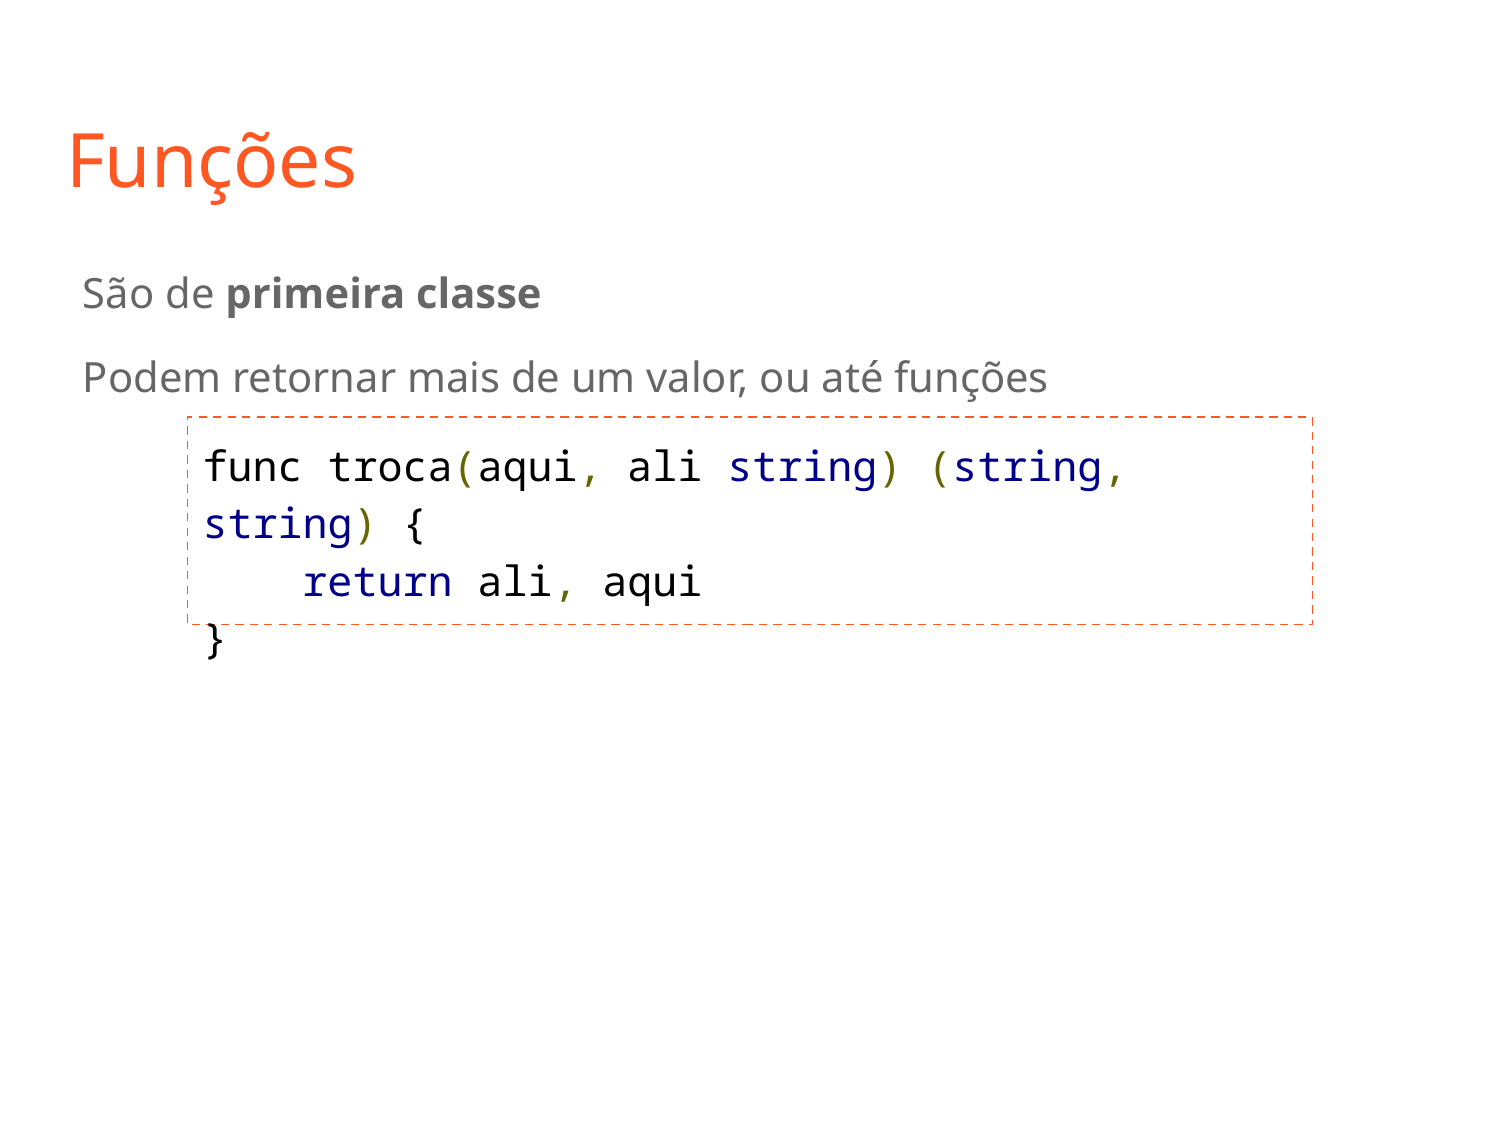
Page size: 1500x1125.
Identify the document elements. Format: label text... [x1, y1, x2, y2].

title Funções [51, 97, 1449, 223]
list São de primeira classe Podem retornar mais de um valor, ou até funções [51, 252, 1449, 417]
text_box func troca(aqui, ali string) (string, string) { return ali, aqui } [187, 416, 1313, 625]
